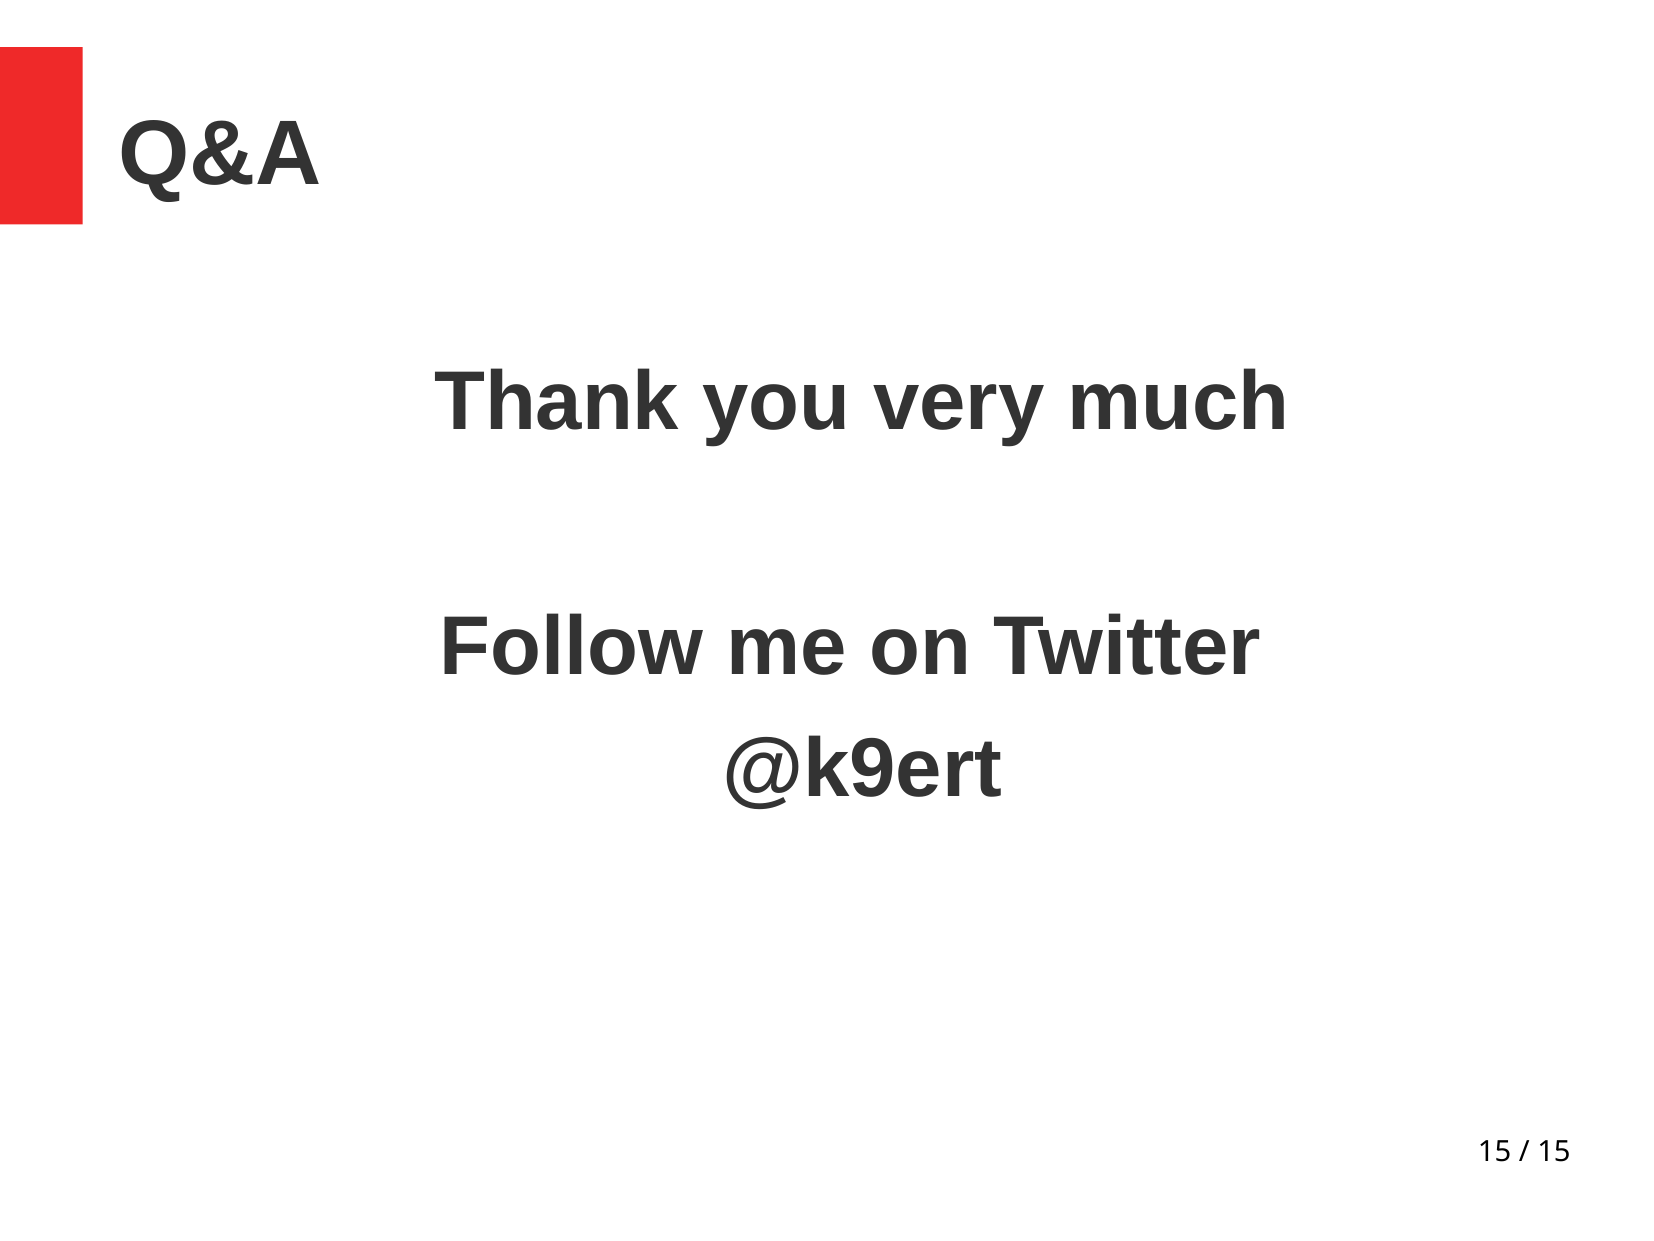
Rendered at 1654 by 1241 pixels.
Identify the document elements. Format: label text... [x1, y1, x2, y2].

title Q&A [118, 49, 1571, 257]
list Thank you very much Follow me on Twitter @k9ert [118, 354, 1536, 1074]
